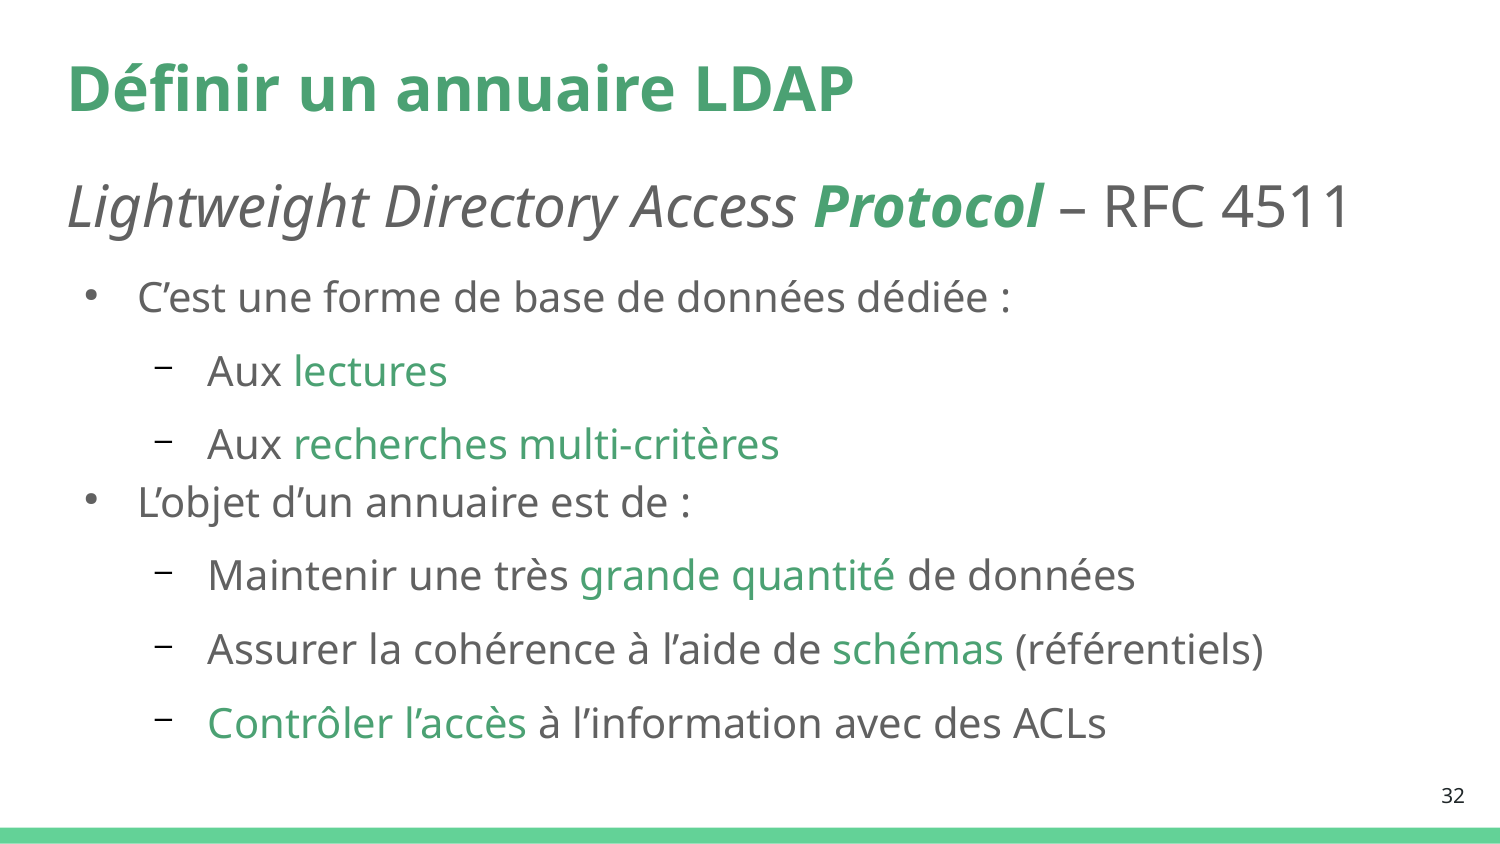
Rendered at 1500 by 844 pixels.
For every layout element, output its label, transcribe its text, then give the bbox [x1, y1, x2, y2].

slide_number <numéro> [1389, 764, 1480, 830]
list Lightweight Directory Access Protocol – RFC 4511 C’est une forme de base de données dédiée : Aux lectures Aux recherches multi-critères L’objet d’un annuaire est de : Maintenir une très grande quantité de données Assurer la cohérence à l’aide de schémas (référentiels) Contrôler l’accès à l’information avec des ACLs [51, 144, 1418, 798]
title Définir un annuaire LDAP [51, 23, 1449, 117]
